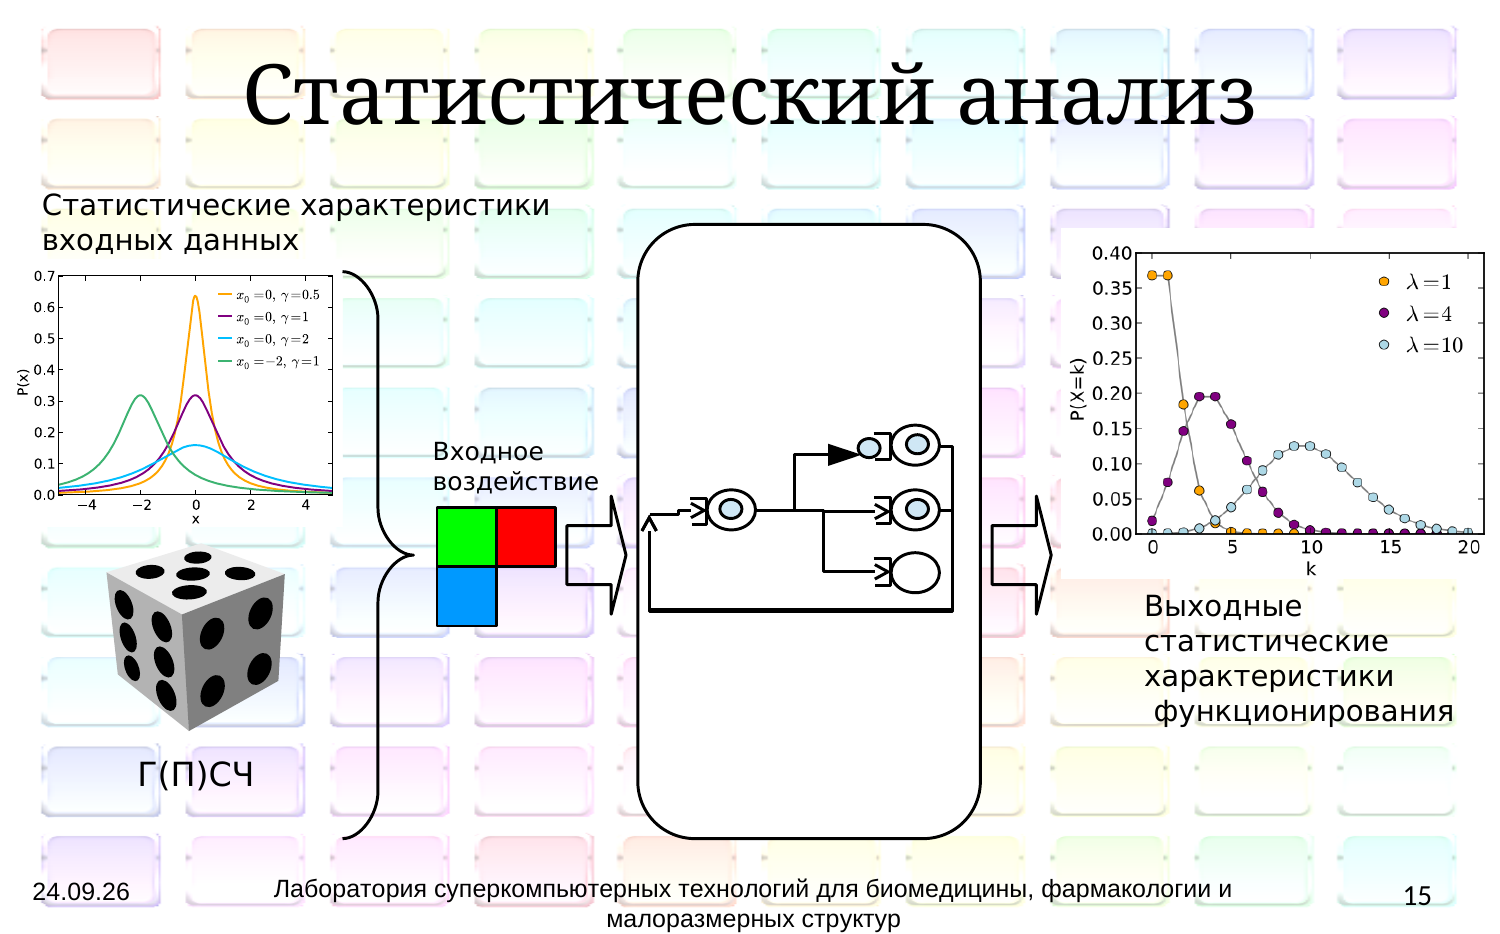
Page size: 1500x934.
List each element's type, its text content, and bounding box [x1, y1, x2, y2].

text_box Выходные статистические характеристики функционирования [1127, 579, 1483, 737]
title Статистический анализ [75, 13, 1426, 170]
text_box 25.11.12 [17, 868, 184, 918]
text_box Лаборатория суперкомпьютерных технологий для биомедицины, фармакологии и малоразмерных структур [171, 864, 1338, 915]
text_box Г(П)СЧ [121, 744, 272, 802]
picture [0, 0, 1500, 934]
text_box Статистические характеристики входных данных [25, 177, 579, 265]
text_box [437, 507, 556, 626]
text_box [637, 224, 981, 839]
text_box Входное воздействие [416, 426, 626, 505]
text_box <number> [1387, 868, 1473, 918]
